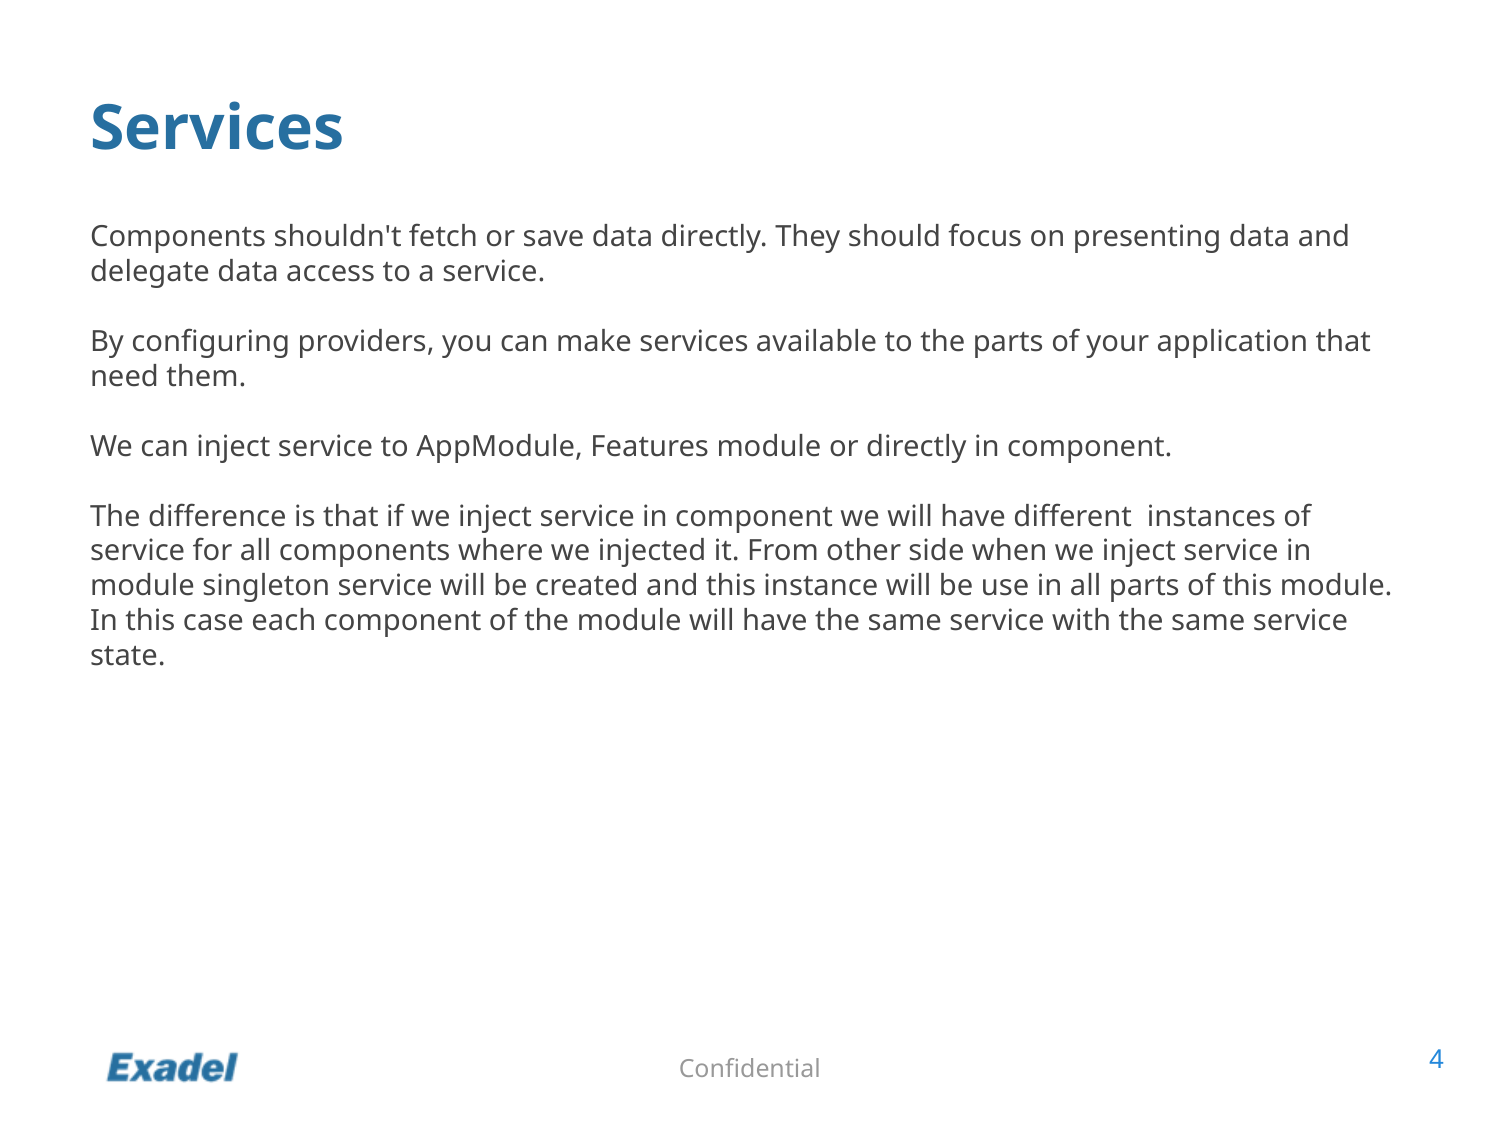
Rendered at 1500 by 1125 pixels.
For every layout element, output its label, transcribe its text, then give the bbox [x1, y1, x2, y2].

text_box Components shouldn't fetch or save data directly. They should focus on presenting data and delegate data access to a service. By configuring providers, you can make services available to the parts of your application that need them. We can inject service to AppModule, Features module or directly in component. The difference is that if we inject service in component we will have different instances of service for all components where we injected it. From other side when we inject service in module singleton service will be created and this instance will be use in all parts of this module. In this case each component of the module will have the same service with the same service state. [74, 202, 1425, 687]
slide_number <number> [1369, 1014, 1460, 1101]
picture [75, 1039, 282, 1102]
title Services [75, 57, 1425, 178]
